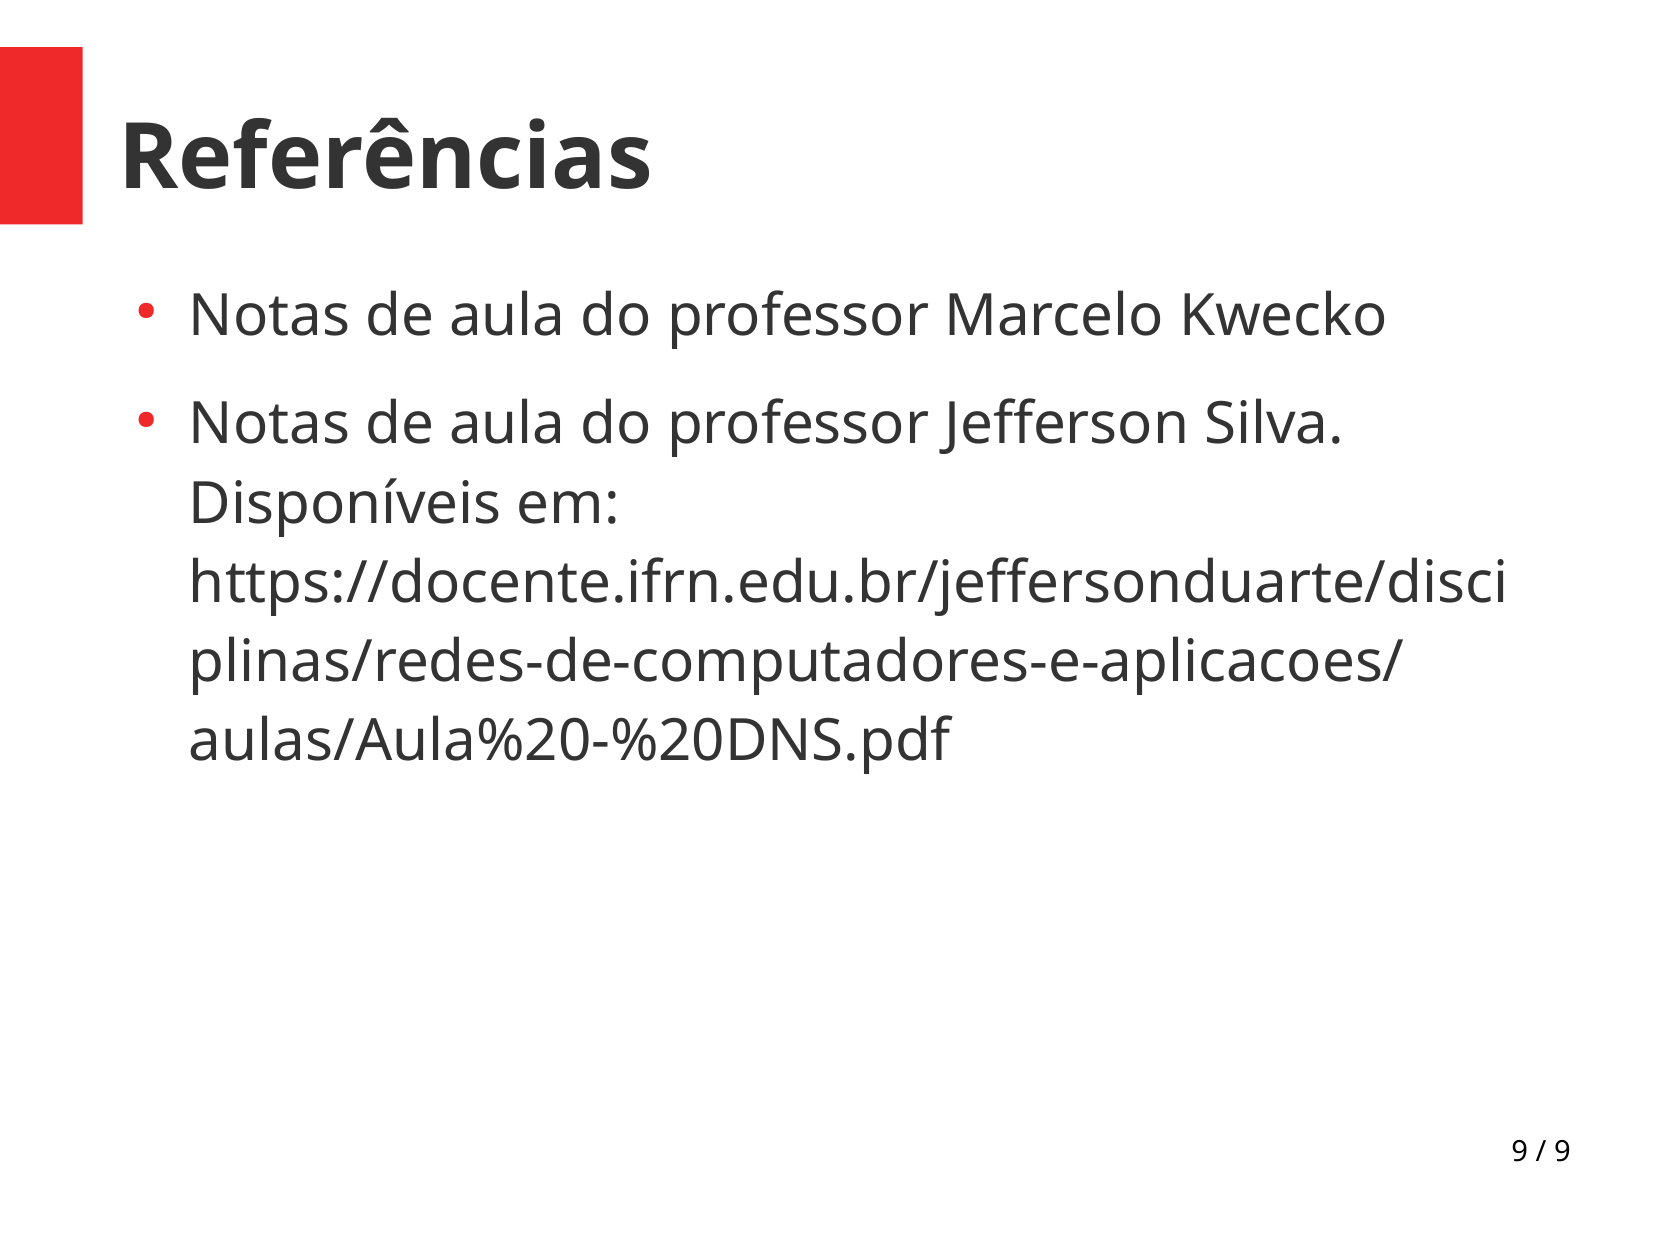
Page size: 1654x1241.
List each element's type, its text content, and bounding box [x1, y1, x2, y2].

list Notas de aula do professor Marcelo Kwecko Notas de aula do professor Jefferson Silva. Disponíveis em: https://docente.ifrn.edu.br/jeffersonduarte/disciplinas/redes-de-computadores-e-aplicacoes/aulas/Aula%20-%20DNS.pdf [118, 272, 1536, 993]
title Referências [118, 45, 1571, 260]
